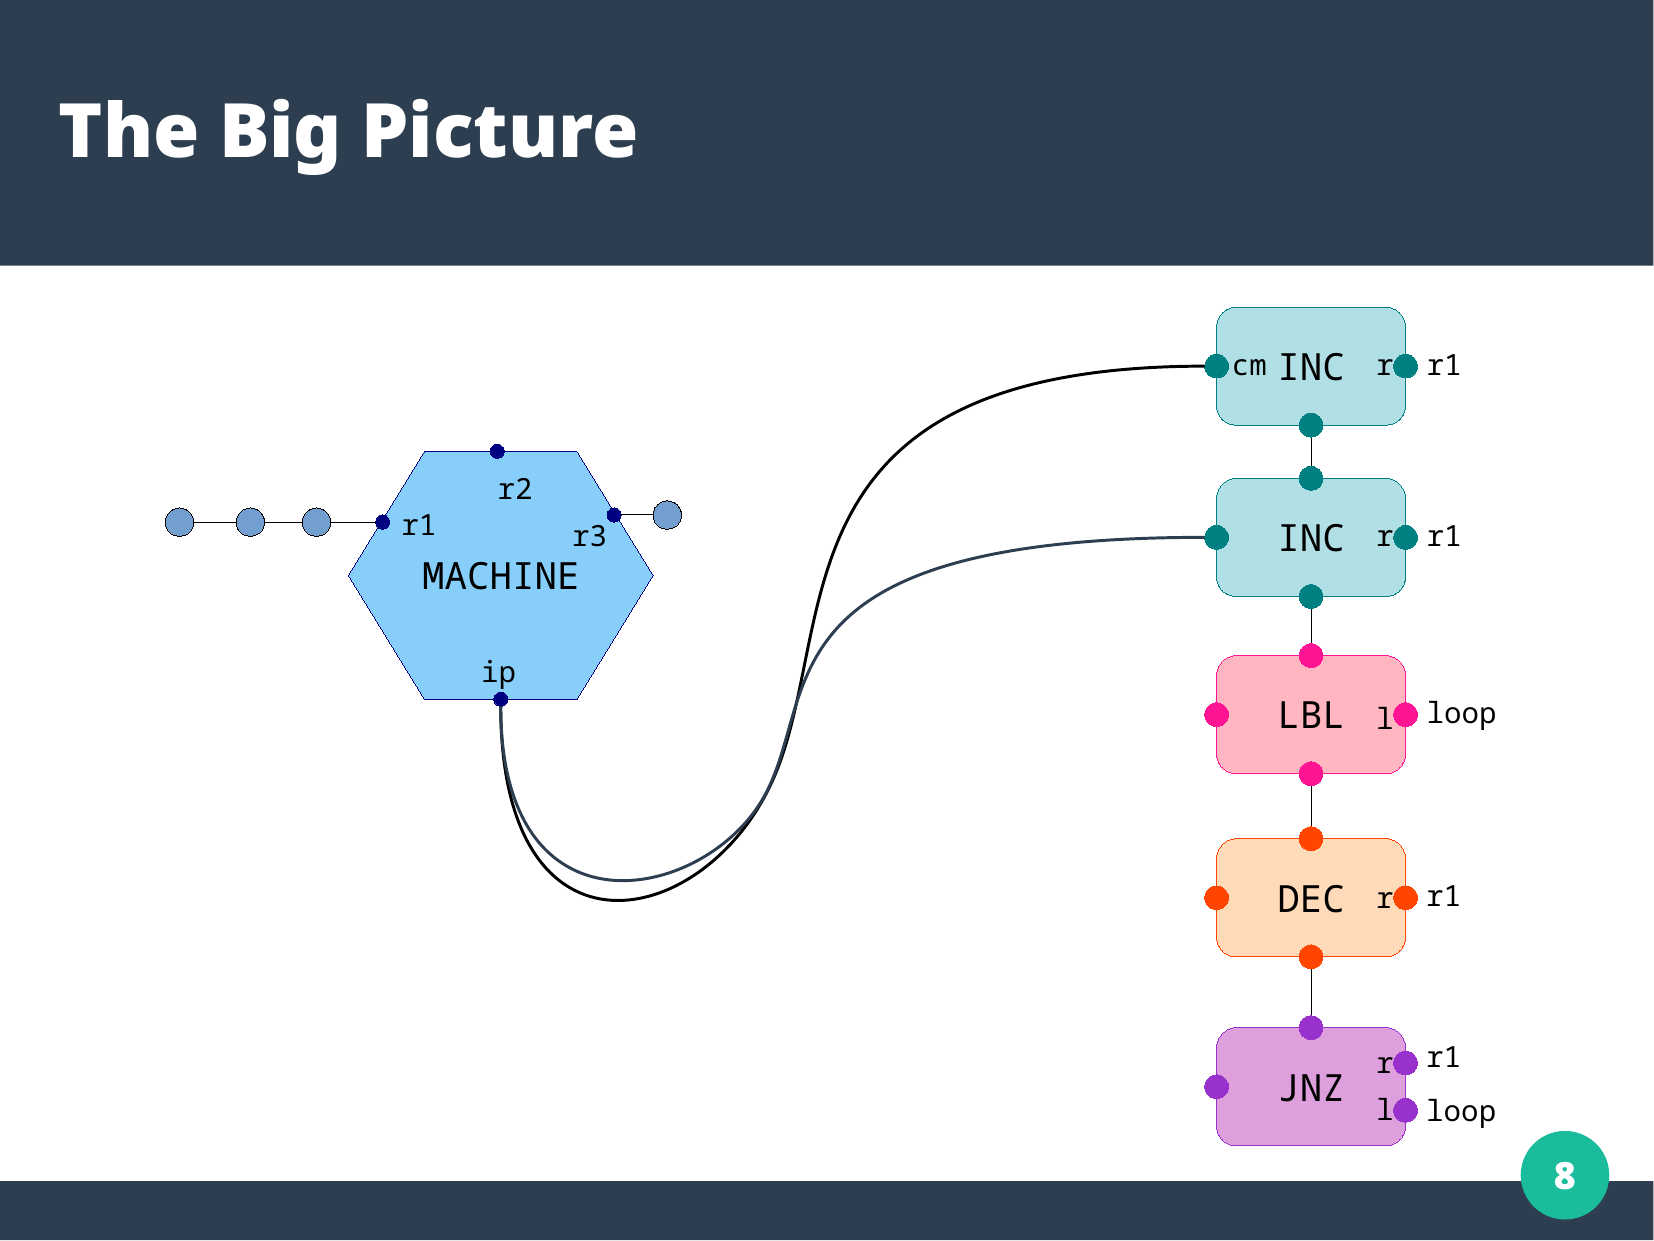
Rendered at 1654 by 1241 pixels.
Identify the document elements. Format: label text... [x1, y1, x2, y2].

text_box r [1375, 869, 1388, 922]
text_box r [1375, 507, 1388, 560]
text_box [1299, 826, 1323, 851]
text_box r1 [1411, 336, 1506, 389]
text_box [1299, 413, 1323, 438]
title The Big Picture [59, 49, 1595, 207]
text_box [1299, 466, 1323, 491]
text_box [1393, 354, 1411, 379]
text_box [1204, 354, 1217, 379]
text_box [375, 514, 390, 530]
text_box r3 [557, 507, 636, 601]
text_box [236, 507, 265, 537]
text_box [1393, 885, 1411, 910]
text_box INC [1216, 307, 1406, 426]
text_box l [1375, 1082, 1388, 1134]
text_box cm [1217, 336, 1294, 425]
text_box loop [1411, 1082, 1536, 1171]
text_box [1204, 1074, 1229, 1099]
text_box [1393, 1098, 1411, 1123]
text_box l [1375, 690, 1388, 743]
text_box [1299, 1015, 1323, 1040]
text_box MACHINE [348, 451, 654, 700]
text_box r [1375, 336, 1388, 389]
text_box [1393, 525, 1411, 550]
text_box [493, 696, 508, 706]
text_box loop [1411, 685, 1536, 774]
text_box r [1375, 1035, 1388, 1082]
text_box [1299, 761, 1323, 786]
text_box [165, 507, 194, 537]
text_box [302, 507, 331, 537]
text_box [607, 507, 622, 523]
text_box [1393, 1051, 1411, 1075]
text_box [1299, 584, 1323, 609]
text_box r2 [483, 461, 561, 541]
text_box [1299, 944, 1323, 969]
text_box r3 [615, 507, 636, 514]
text_box ip [466, 643, 538, 696]
text_box r1 [1411, 1029, 1506, 1081]
text_box [1393, 702, 1411, 727]
text_box r1 [386, 497, 461, 583]
text_box LBL [1216, 655, 1406, 774]
text_box [1204, 702, 1229, 727]
text_box [490, 444, 505, 459]
text_box [1204, 885, 1229, 910]
text_box [1204, 525, 1229, 550]
text_box INC [1216, 478, 1406, 597]
text_box r1 [1411, 507, 1506, 560]
text_box r1 [1411, 868, 1506, 920]
text_box [653, 500, 682, 530]
text_box [1299, 643, 1323, 668]
text_box JNZ [1216, 1027, 1406, 1146]
text_box DEC [1216, 838, 1406, 957]
